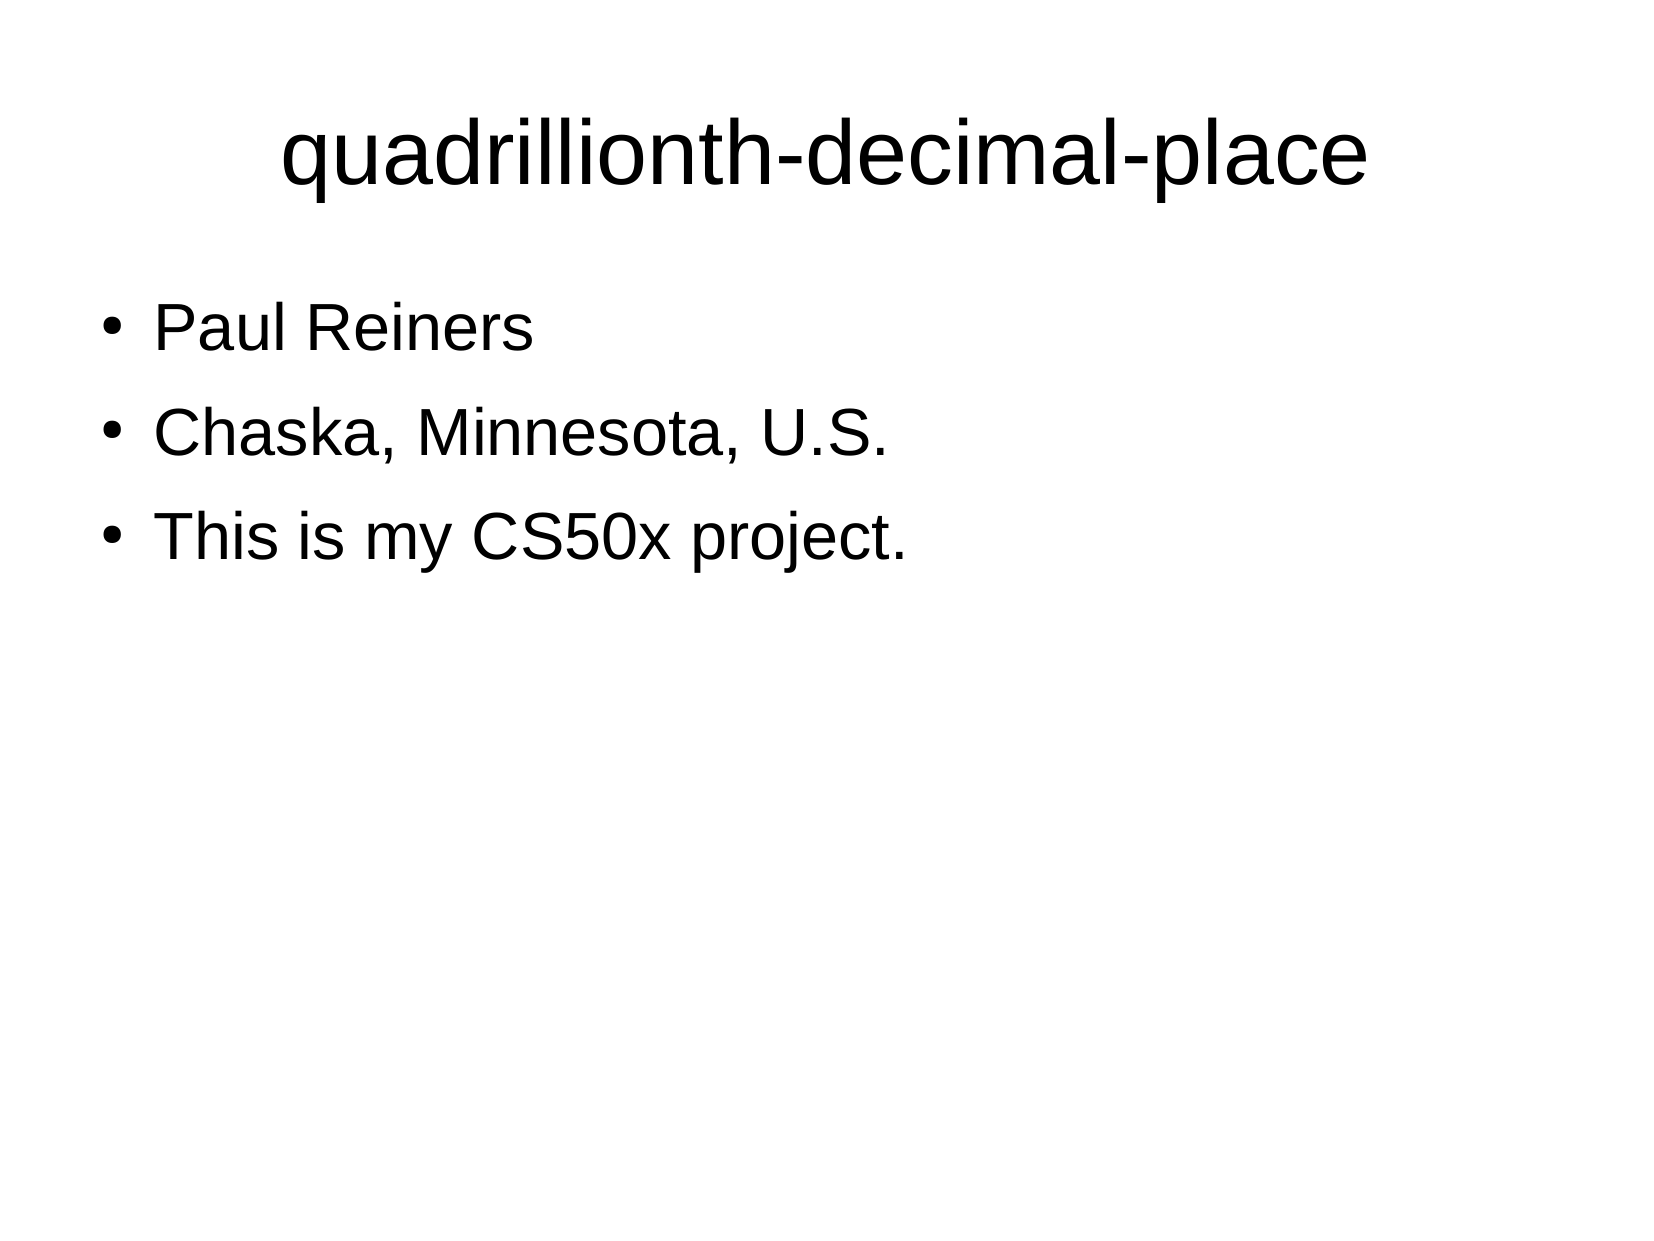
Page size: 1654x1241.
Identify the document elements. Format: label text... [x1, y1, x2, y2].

list Paul Reiners Chaska, Minnesota, U.S. This is my CS50x project. [82, 290, 1571, 1109]
title quadrillionth-decimal-place [82, 49, 1571, 257]
